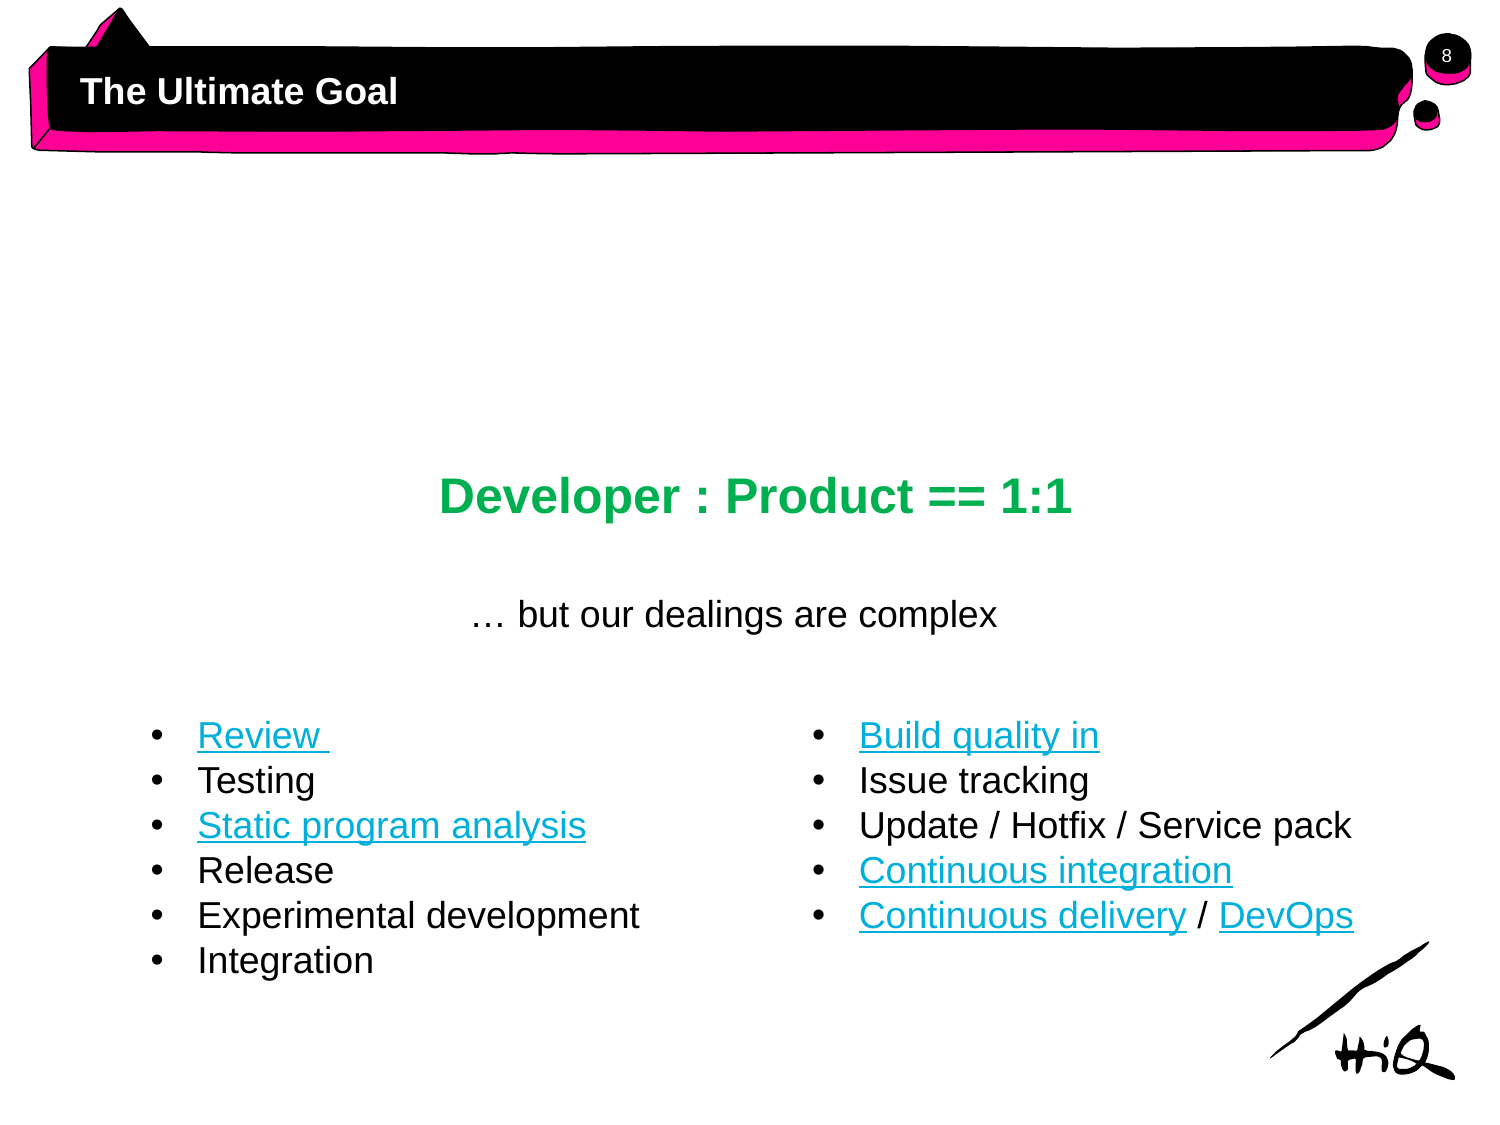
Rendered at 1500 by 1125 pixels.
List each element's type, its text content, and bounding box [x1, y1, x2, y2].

title The Ultimate Goal [64, 54, 1365, 126]
text_box … but our dealings are complex [454, 582, 1046, 643]
slide_number <number> [1423, 30, 1471, 79]
list Developer : Product == 1:1 [360, 456, 1152, 551]
text_box Build quality in Issue tracking Update / Hotfix / Service pack Continuous integration Continuous delivery / DevOps [797, 704, 1500, 944]
text_box Review Testing Static program analysis Release Experimental development Integration [135, 704, 669, 989]
